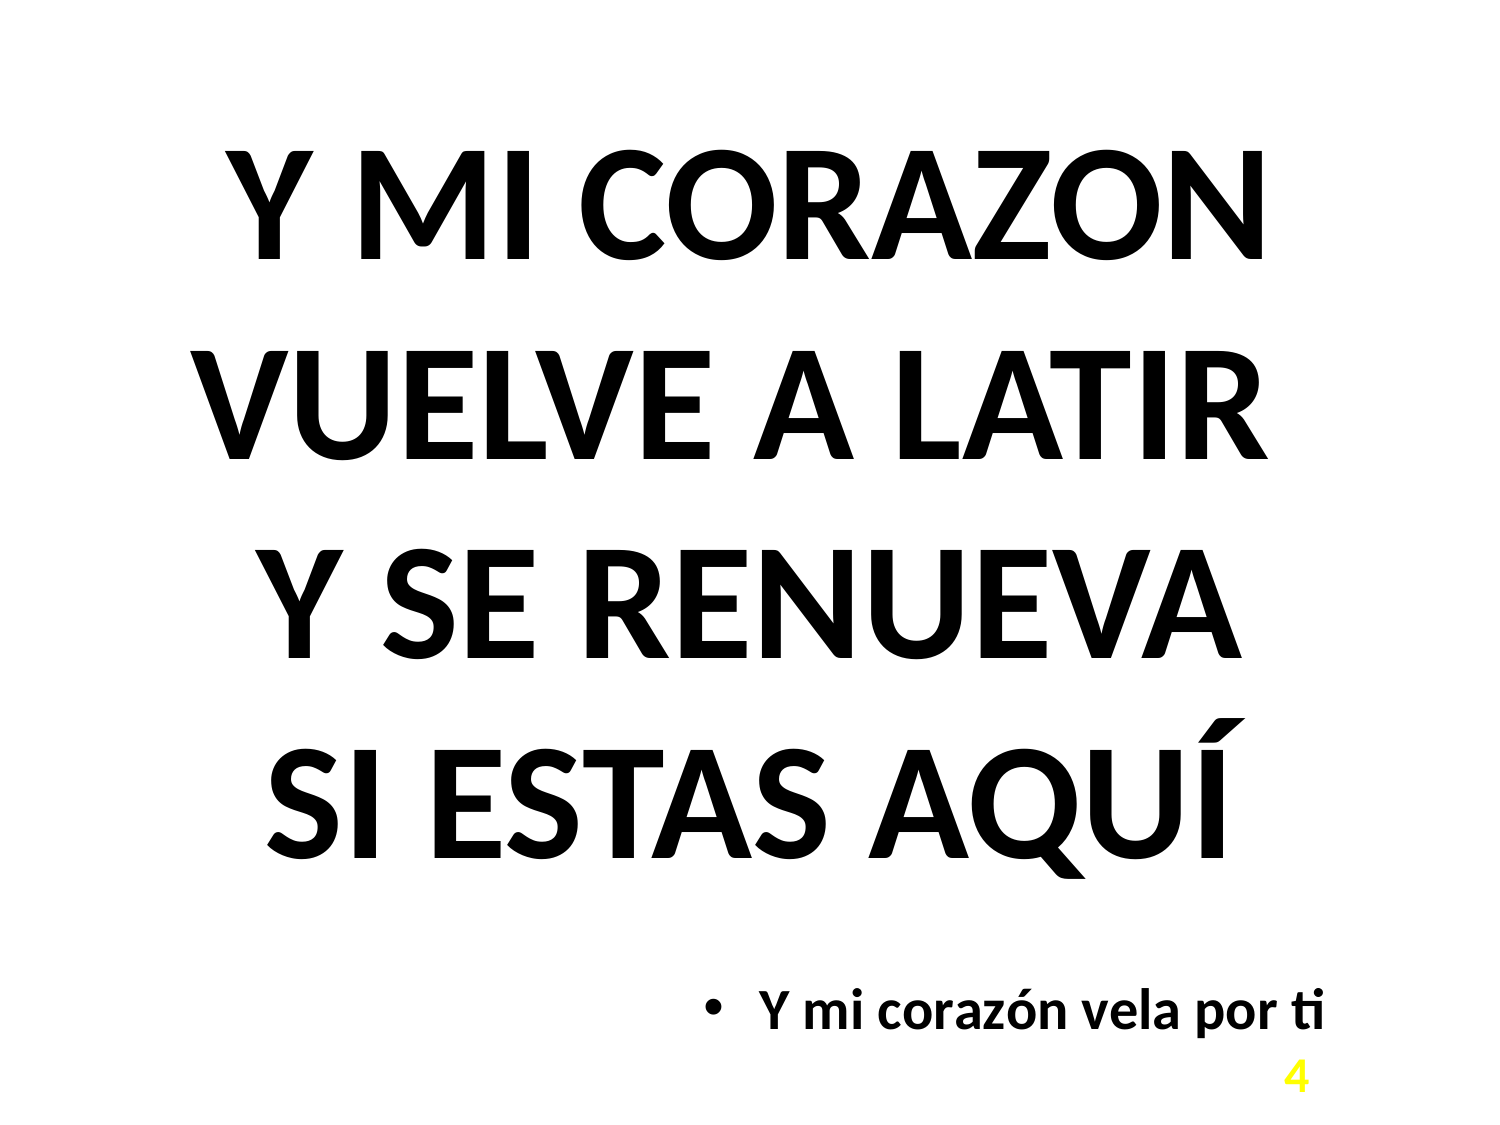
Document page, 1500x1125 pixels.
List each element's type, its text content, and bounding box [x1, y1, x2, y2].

text_box <número> [974, 1042, 1325, 1103]
title Y MI CORAZON VUELVE A LATIR Y SE RENUEVA SI ESTAS AQUÍ [75, 398, 1426, 587]
text_box Y mi corazón vela por ti [628, 964, 1341, 1047]
